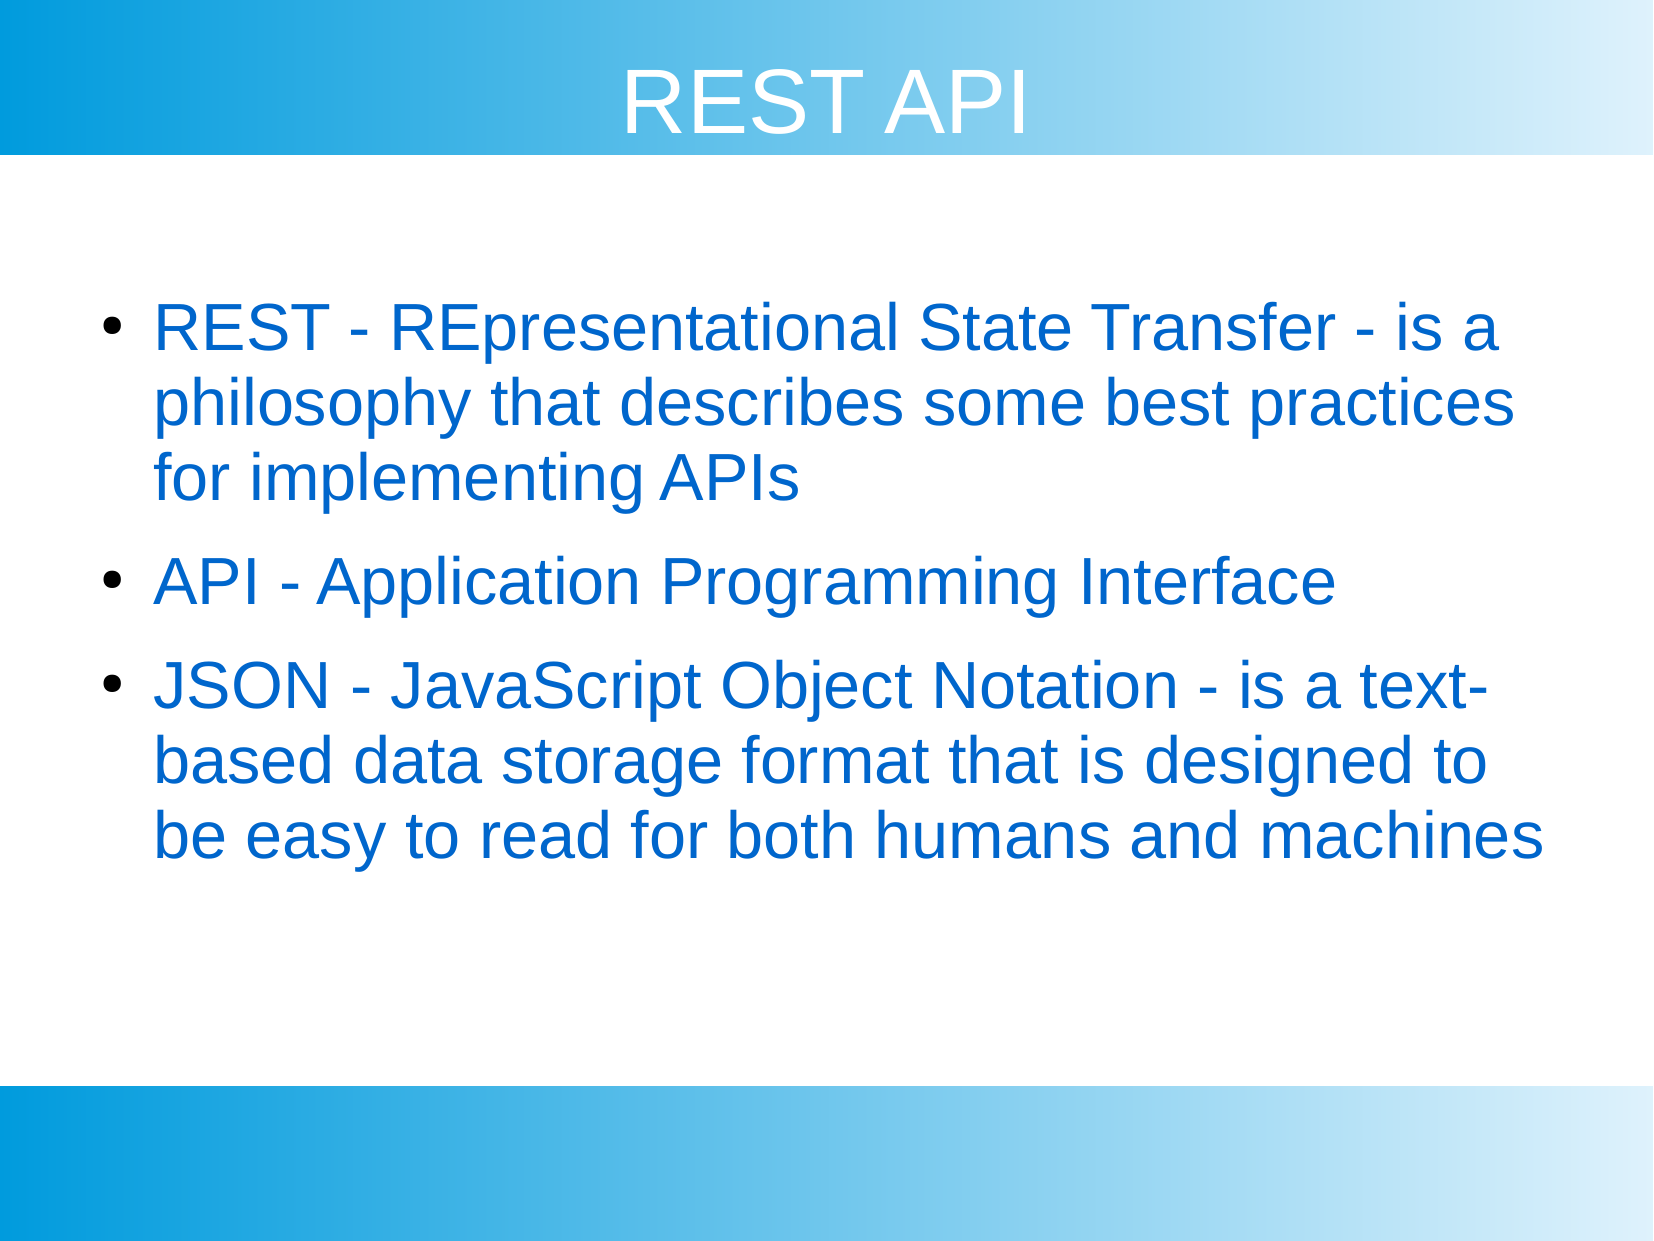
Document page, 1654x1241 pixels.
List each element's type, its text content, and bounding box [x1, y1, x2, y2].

list REST - REpresentational State Transfer - is a philosophy that describes some best practices for implementing APIs API - Application Programming Interface JSON - JavaScript Object Notation - is a text-based data storage format that is designed to be easy to read for both humans and machines [82, 290, 1571, 1010]
title REST API [82, 49, 1571, 155]
